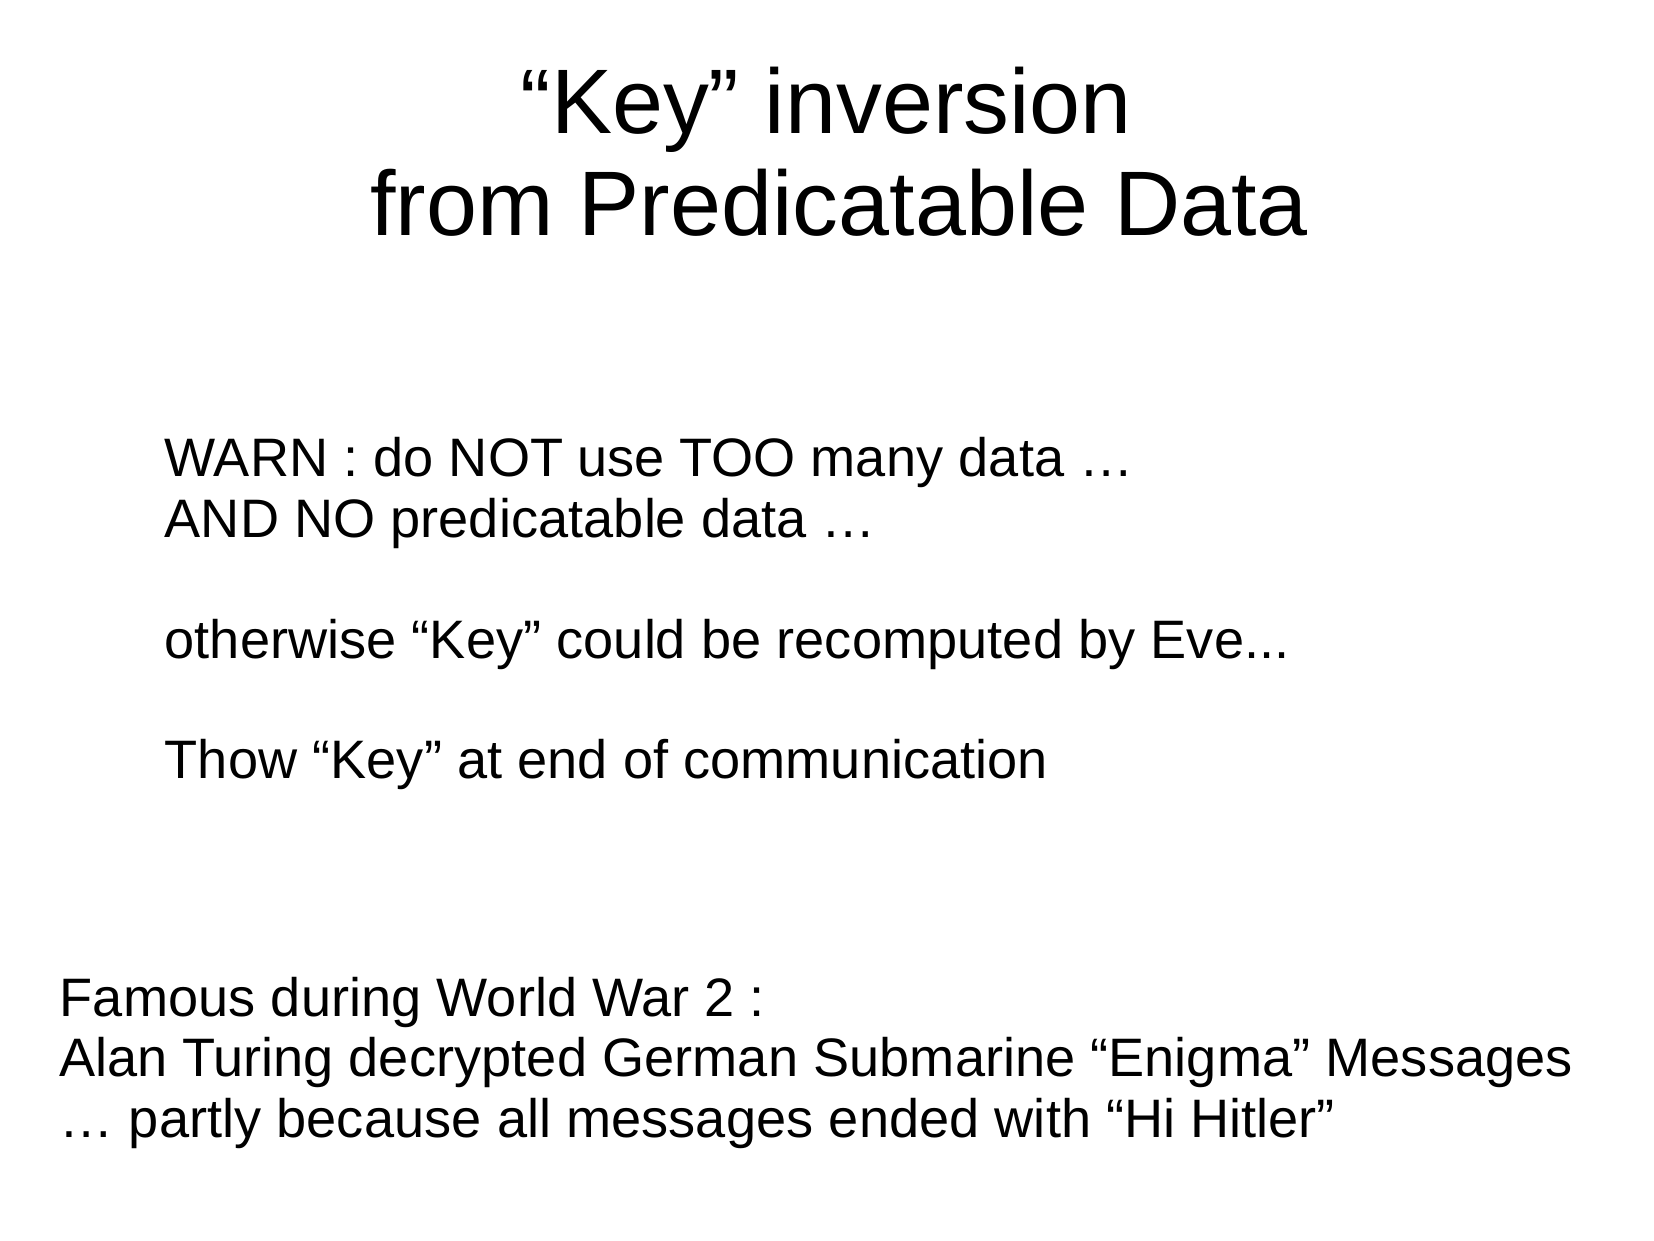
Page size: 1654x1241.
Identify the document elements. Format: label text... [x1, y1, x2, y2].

title “Key” inversion from Predicatable Data [82, 49, 1571, 257]
text_box Famous during World War 2 : Alan Turing decrypted German Submarine “Enigma” Messages … partly because all messages ended with “Hi Hitler” [45, 960, 1591, 1157]
text_box WARN : do NOT use TOO many data … AND NO predicatable data … otherwise “Key” could be recomputed by Eve... Thow “Key” at end of communication [150, 420, 1576, 830]
